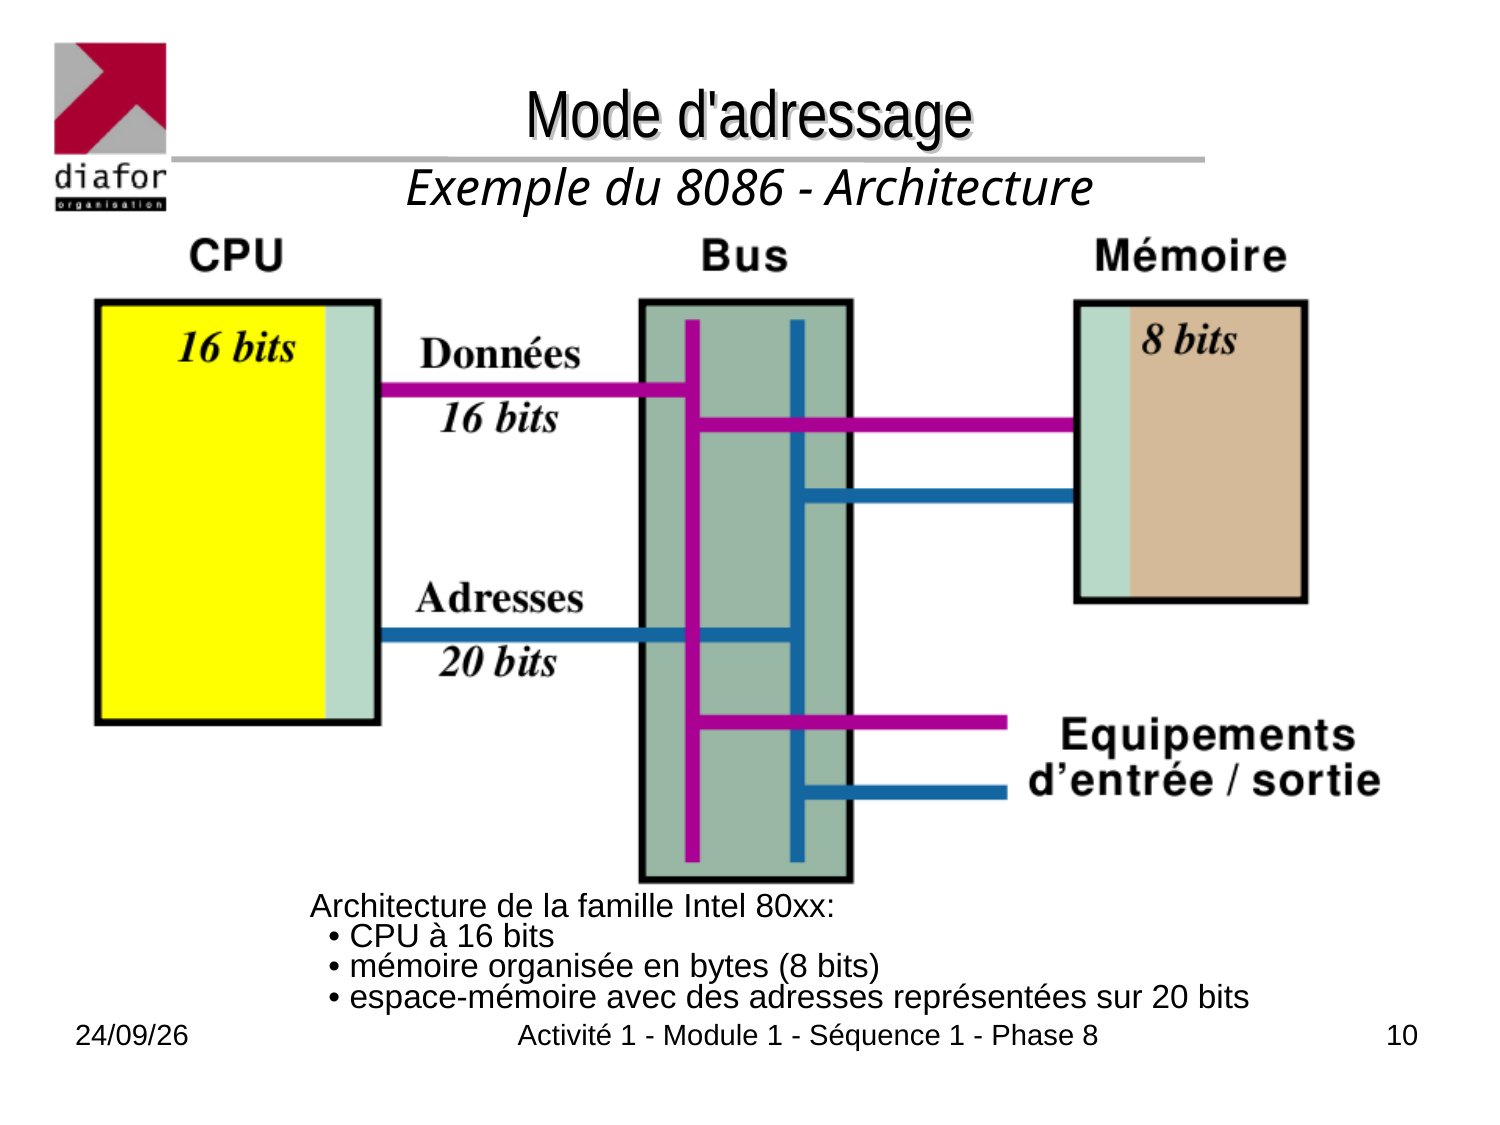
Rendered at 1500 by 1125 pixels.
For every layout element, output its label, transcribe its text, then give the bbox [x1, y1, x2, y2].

text_box Architecture de la famille Intel 80xx: • CPU à 16 bits • mémoire organisée en bytes (8 bits) • espace-mémoire avec des adresses représentées sur 20 bits [295, 885, 1267, 1022]
title Mode d'adressage Exemple du 8086 - Architecture [75, 45, 1426, 250]
picture [53, 42, 168, 213]
picture [73, 221, 1388, 886]
